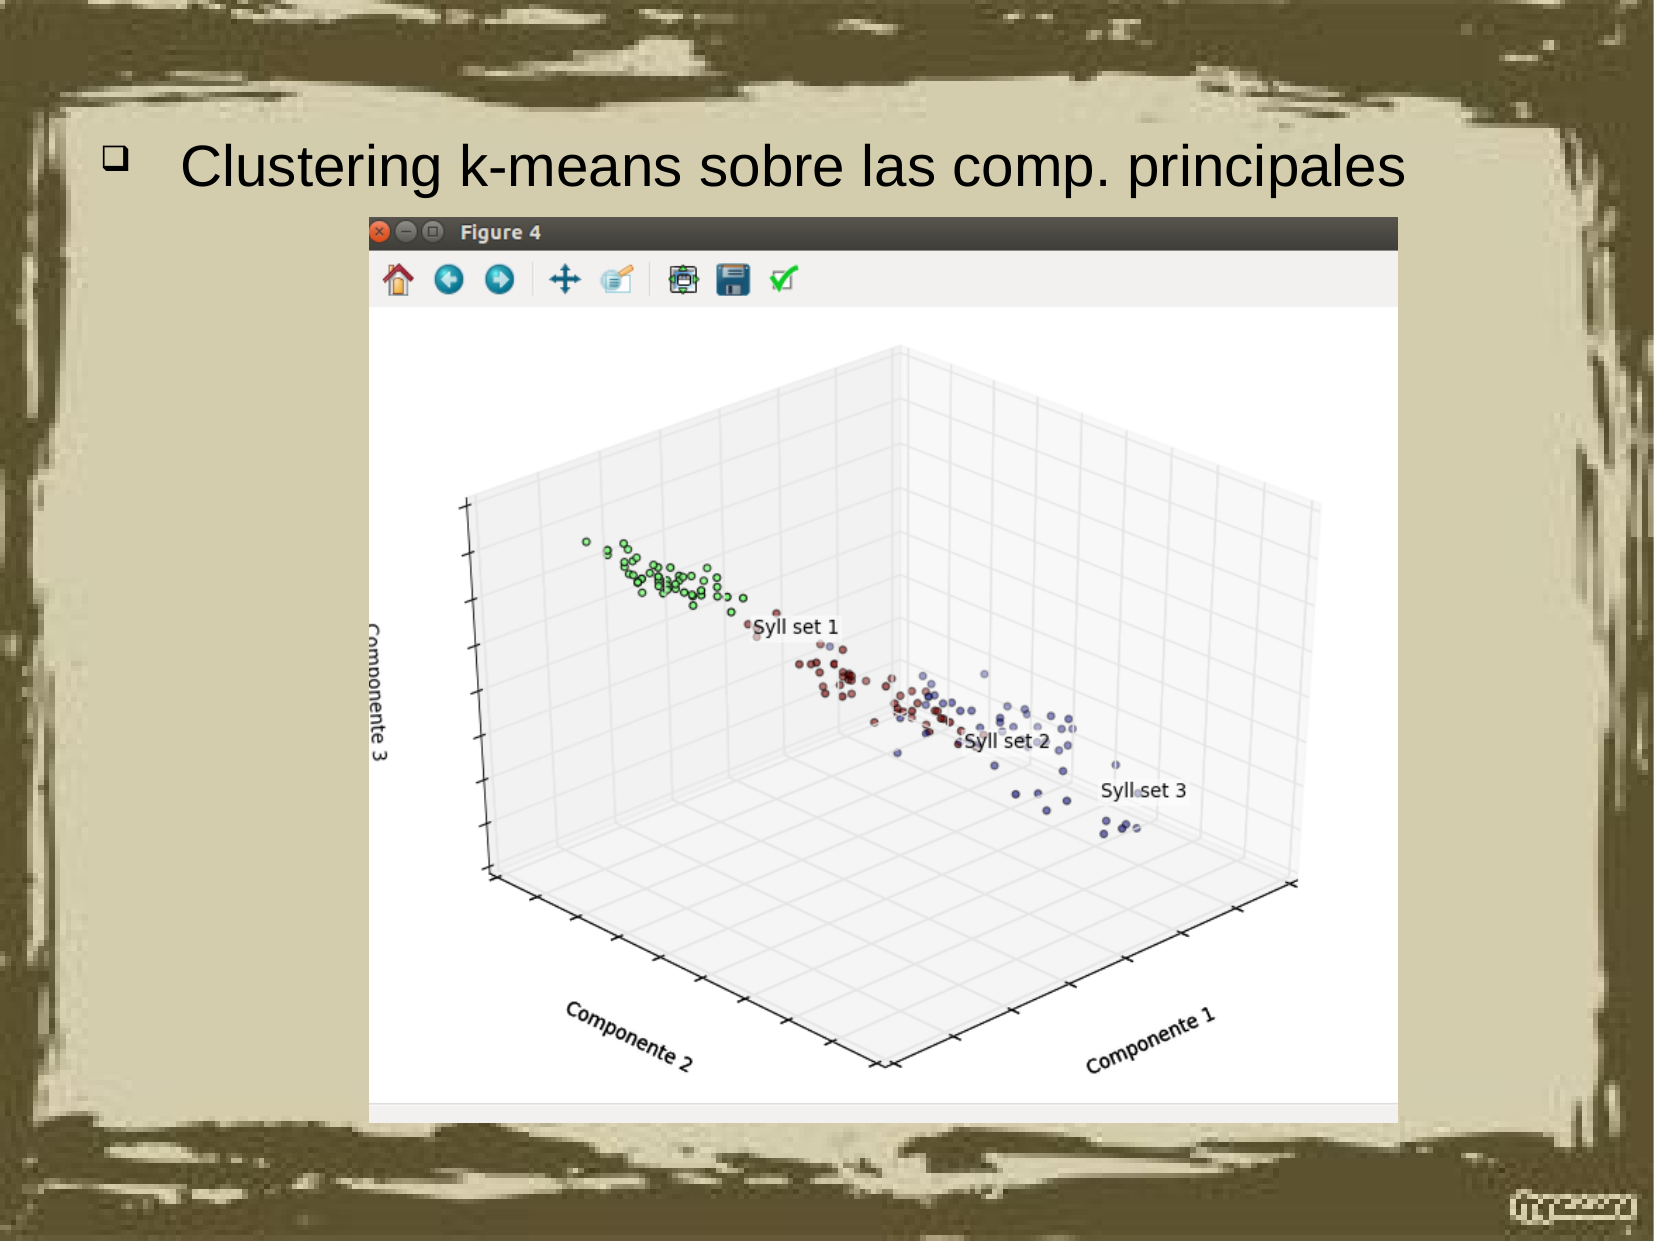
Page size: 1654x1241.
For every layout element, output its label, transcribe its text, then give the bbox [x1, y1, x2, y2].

text_box Clustering k-means sobre las comp. principales [100, 127, 1589, 848]
picture [0, 0, 1654, 1241]
